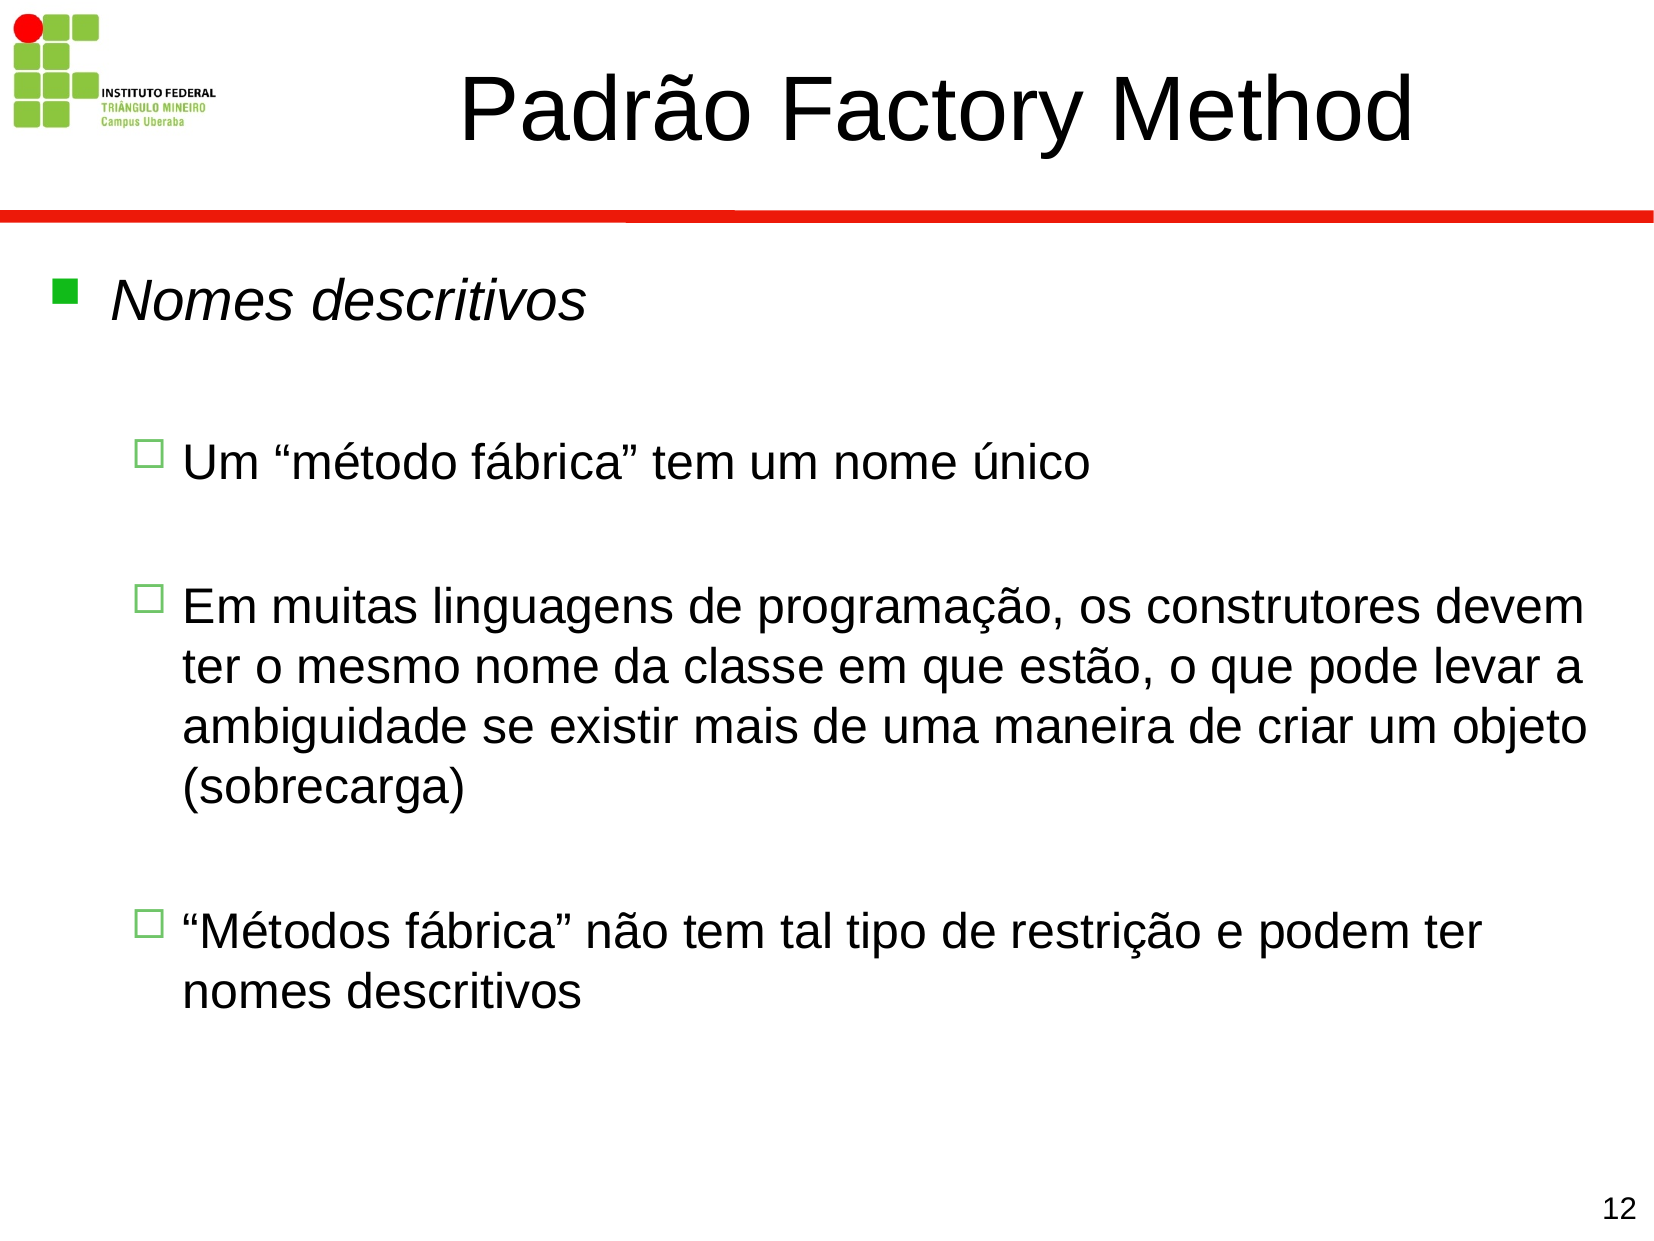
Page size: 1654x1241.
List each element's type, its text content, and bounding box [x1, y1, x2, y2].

text_box <number> [1185, 1179, 1654, 1220]
text_box Padrão Factory Method [253, 0, 1622, 207]
picture [0, 2, 228, 139]
text_box Nomes descritivos Um “método fábrica” tem um nome único Em muitas linguagens de programação, os construtores devem ter o mesmo nome da classe em que estão, o que pode levar a ambiguidade se existir mais de uma maneira de criar um objeto (sobrecarga) “Métodos fábrica” não tem tal tipo de restrição e podem ter nomes descritivos [32, 253, 1654, 1241]
